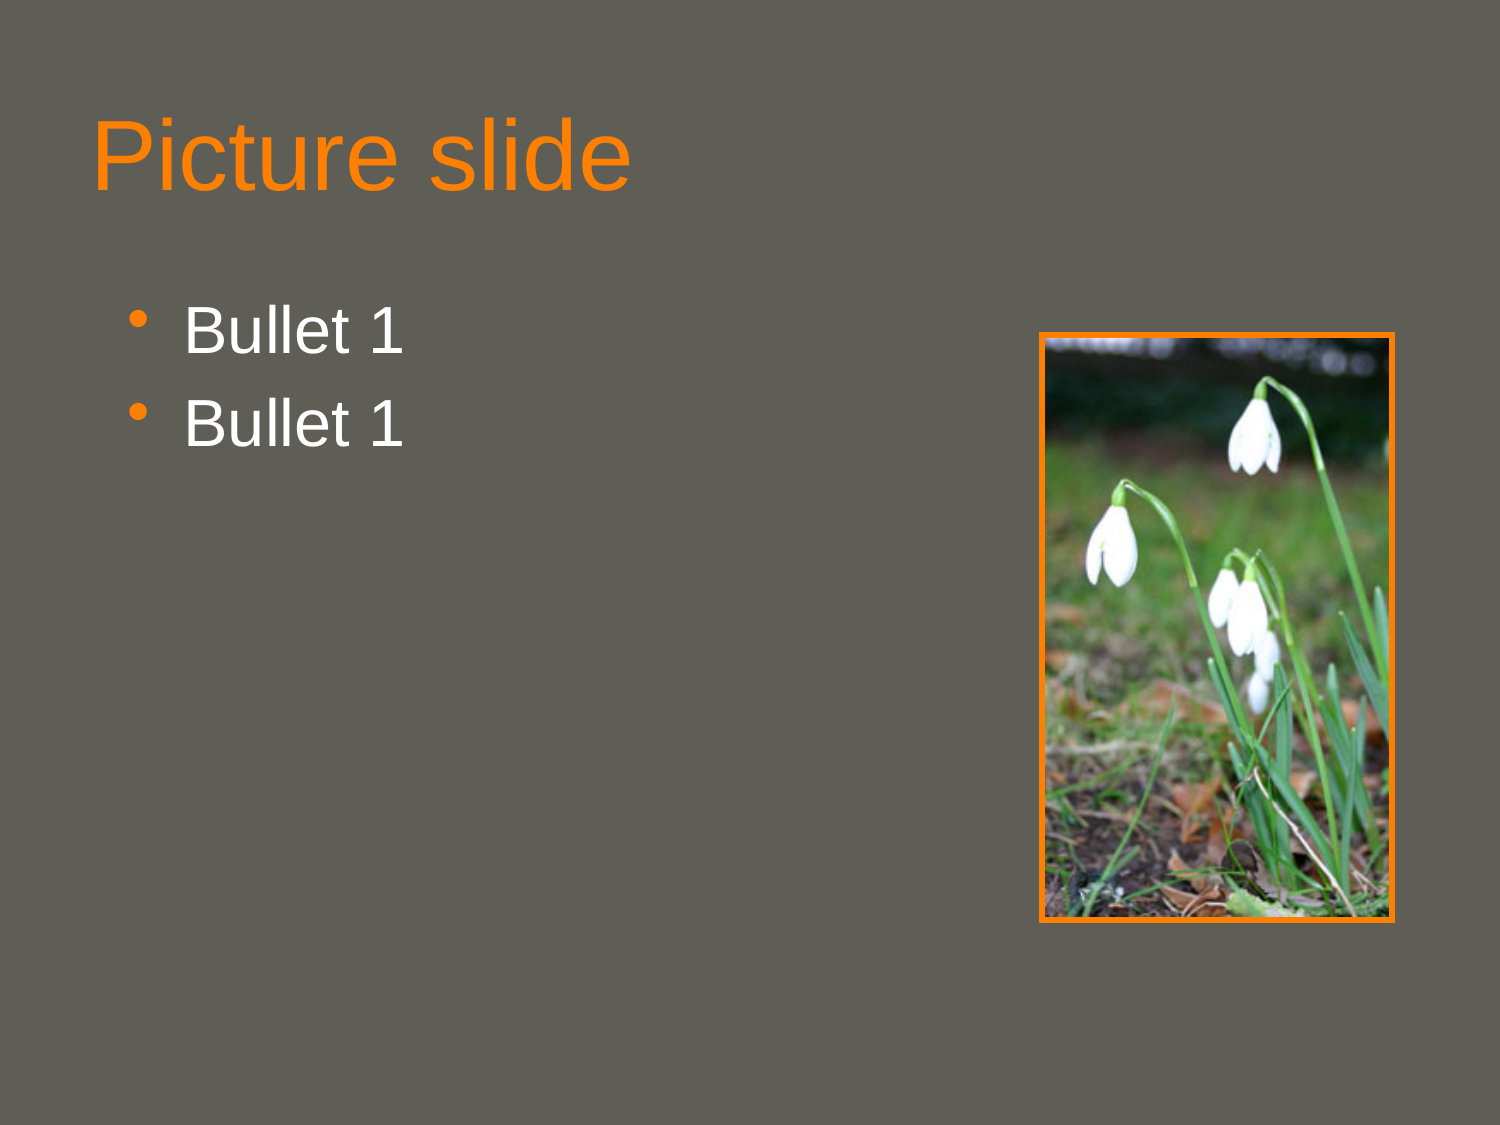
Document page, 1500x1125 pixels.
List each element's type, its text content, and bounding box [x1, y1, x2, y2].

title Picture slide [75, 45, 1425, 256]
list Bullet 1 Bullet 1 [112, 278, 756, 1005]
picture [1045, 338, 1389, 917]
